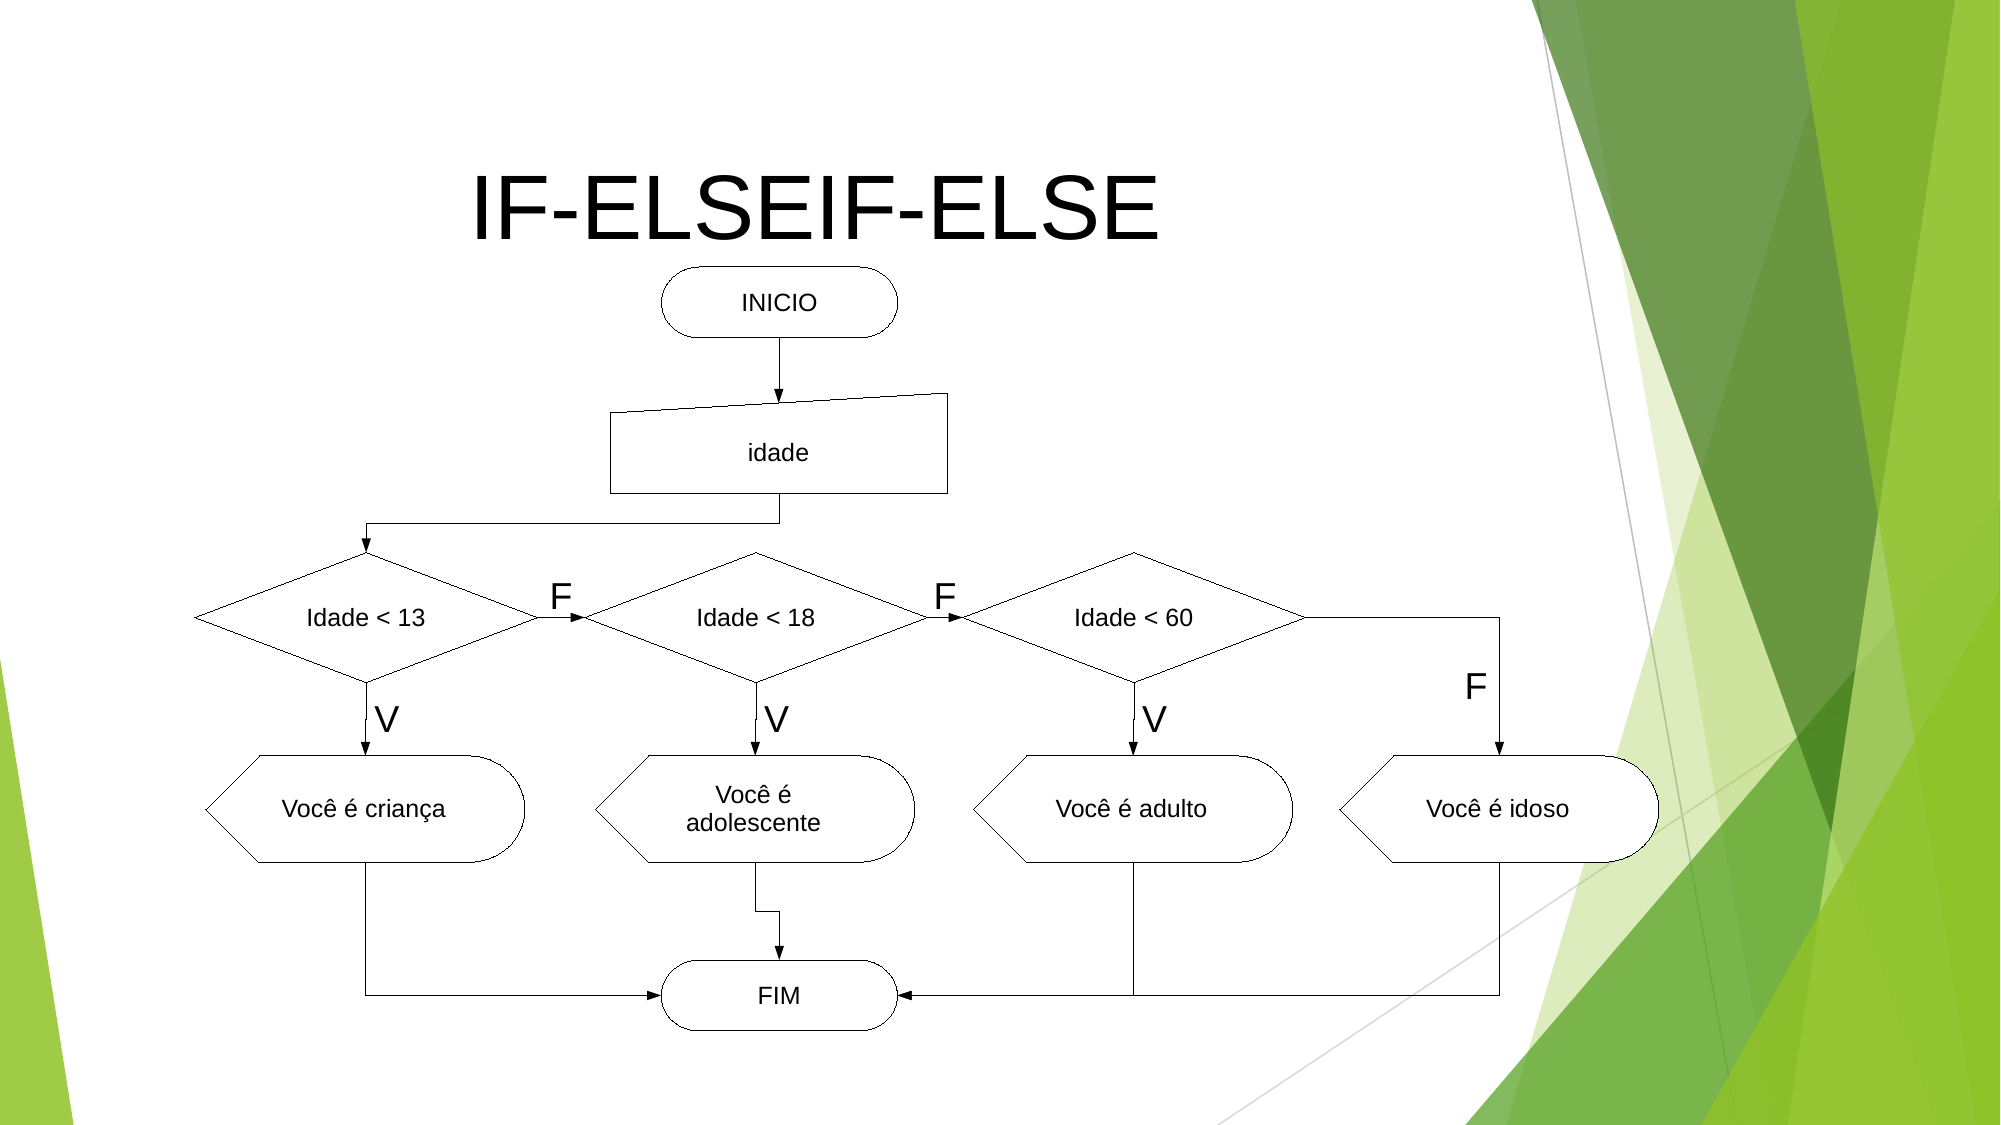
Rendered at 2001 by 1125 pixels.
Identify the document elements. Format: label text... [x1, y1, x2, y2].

title IF-ELSEIF-ELSE [111, 99, 1522, 317]
text_box Você é adolescente [595, 755, 915, 863]
text_box INICIO [661, 266, 898, 338]
text_box FIM [661, 960, 898, 1031]
text_box Idade < 13 [194, 552, 537, 683]
text_box Você é adulto [973, 755, 1293, 863]
text_box Você é idoso [1339, 755, 1659, 863]
text_box Idade < 18 [585, 552, 927, 683]
text_box Você é criança [205, 755, 525, 863]
text_box Idade < 60 [963, 552, 1305, 683]
text_box idade [610, 393, 948, 494]
